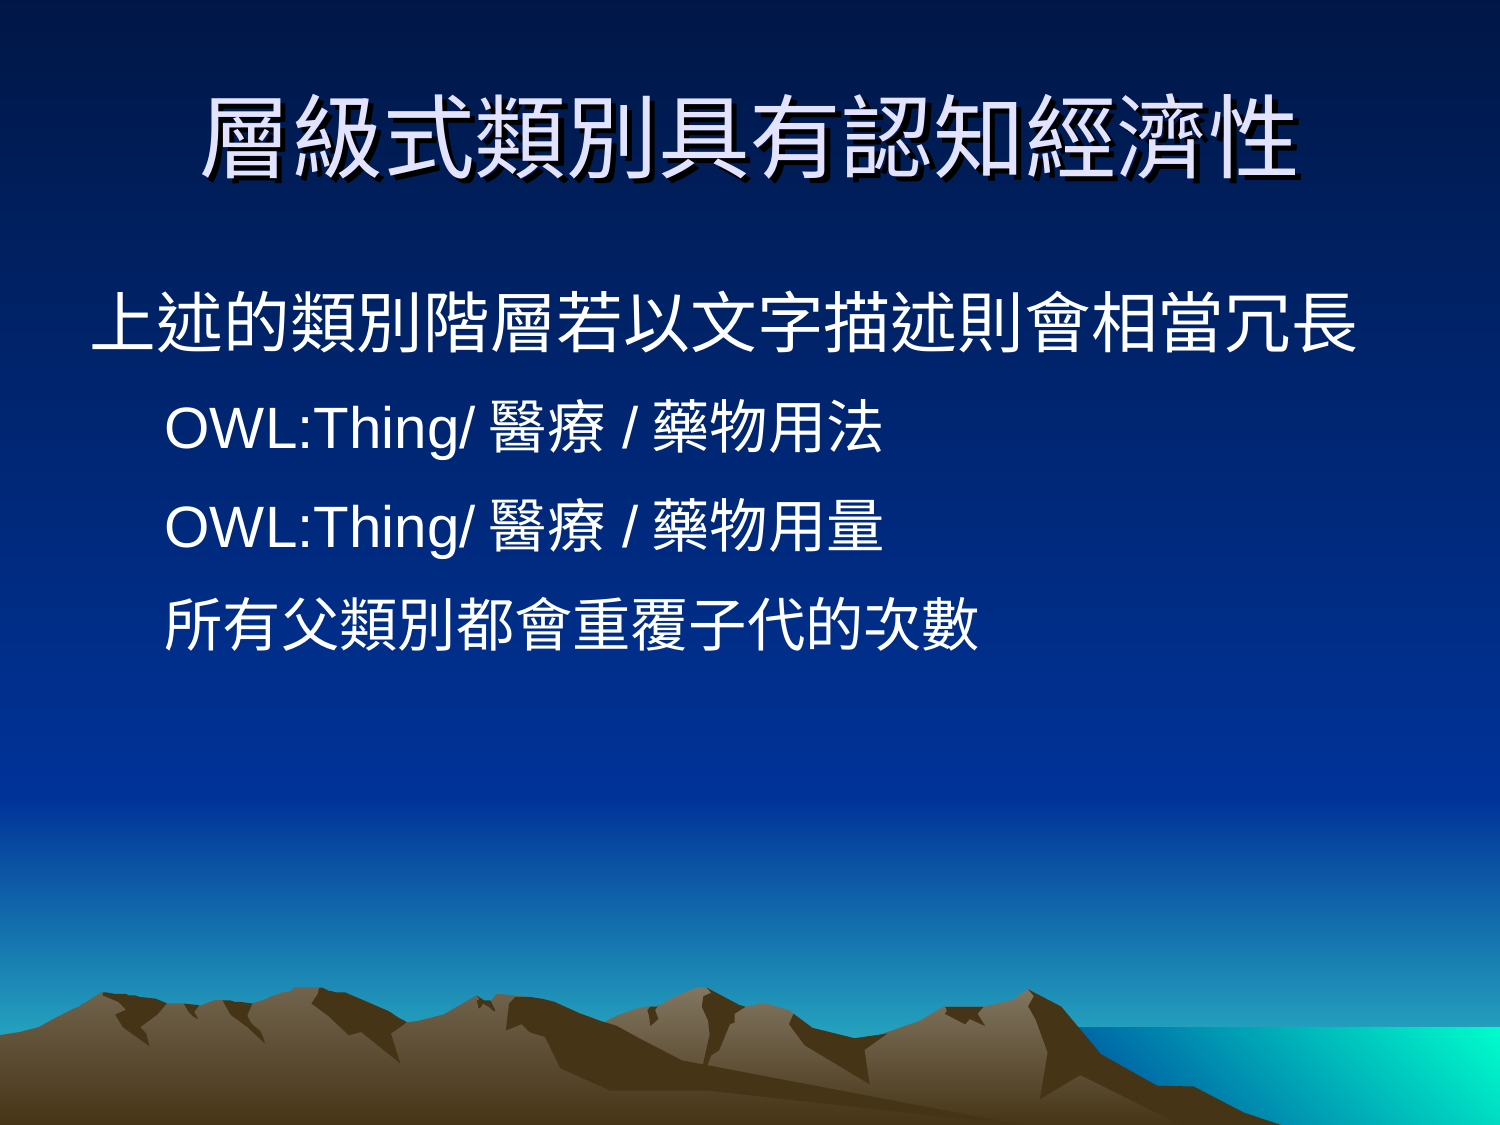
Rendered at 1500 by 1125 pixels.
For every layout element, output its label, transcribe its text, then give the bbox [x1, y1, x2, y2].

title 層級式類別具有認知經濟性 [75, 37, 1426, 225]
list 上述的類別階層若以文字描述則會相當冗長 OWL:Thing/醫療/藥物用法 OWL:Thing/醫療/藥物用量 所有父類別都會重覆子代的次數 [75, 262, 1426, 1001]
